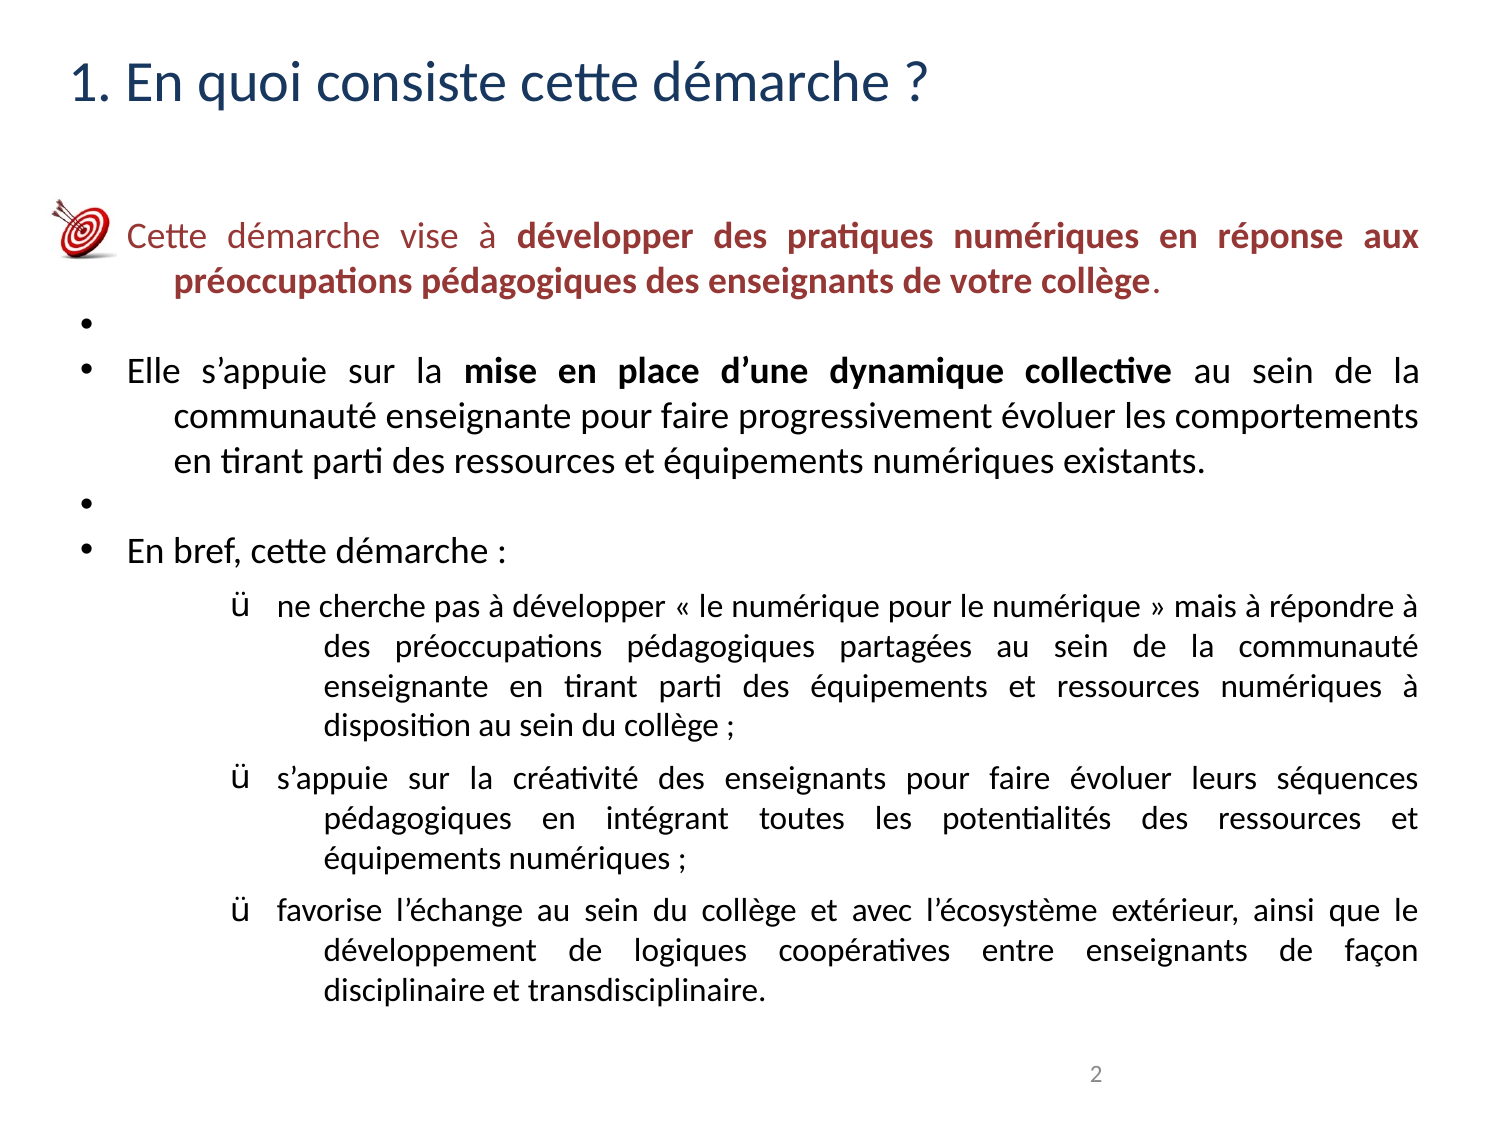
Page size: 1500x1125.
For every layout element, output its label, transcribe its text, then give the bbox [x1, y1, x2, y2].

title 1. En quoi consiste cette démarche ? [53, 30, 1459, 126]
text_box Cette démarche vise à développer des pratiques numériques en réponse aux préoccupations pédagogiques des enseignants de votre collège. Elle s’appuie sur la mise en place d’une dynamique collective au sein de la communauté enseignante pour faire progressivement évoluer les comportements en tirant parti des ressources et équipements numériques existants. En bref, cette démarche : ne cherche pas à développer « le numérique pour le numérique » mais à répondre à des préoccupations pédagogiques partagées au sein de la communauté enseignante en tirant parti des équipements et ressources numériques à disposition au sein du collège ; s’appuie sur la créativité des enseignants pour faire évoluer leurs séquences pédagogiques en intégrant toutes les potentialités des ressources et équipements numériques ; favorise l’échange au sein du collège et avec l’écosystème extérieur, ainsi que le développement de logiques coopératives entre enseignants de façon disciplinaire et transdisciplinaire. [64, 160, 1436, 1059]
text_box 2 [1074, 1042, 1426, 1103]
picture [29, 196, 117, 262]
